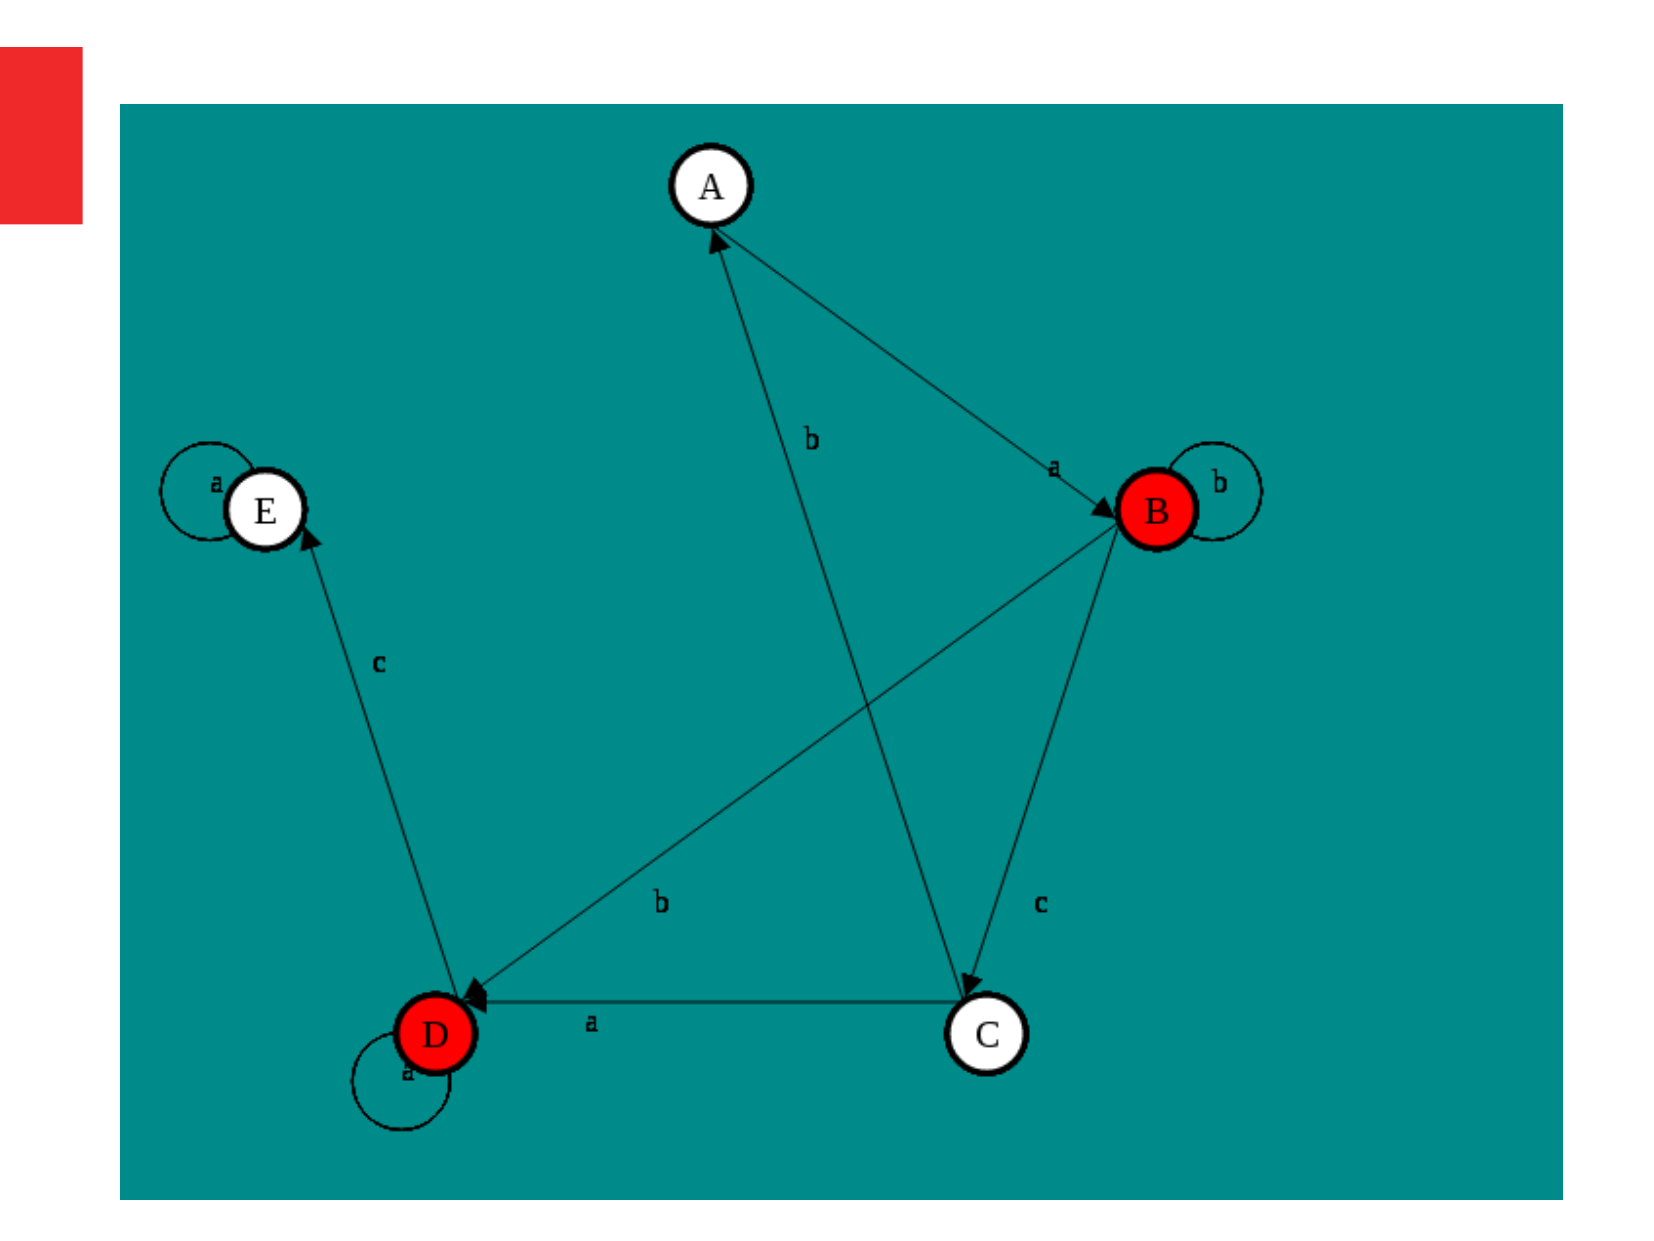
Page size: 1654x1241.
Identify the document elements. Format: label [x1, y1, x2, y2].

picture [120, 104, 1563, 1201]
